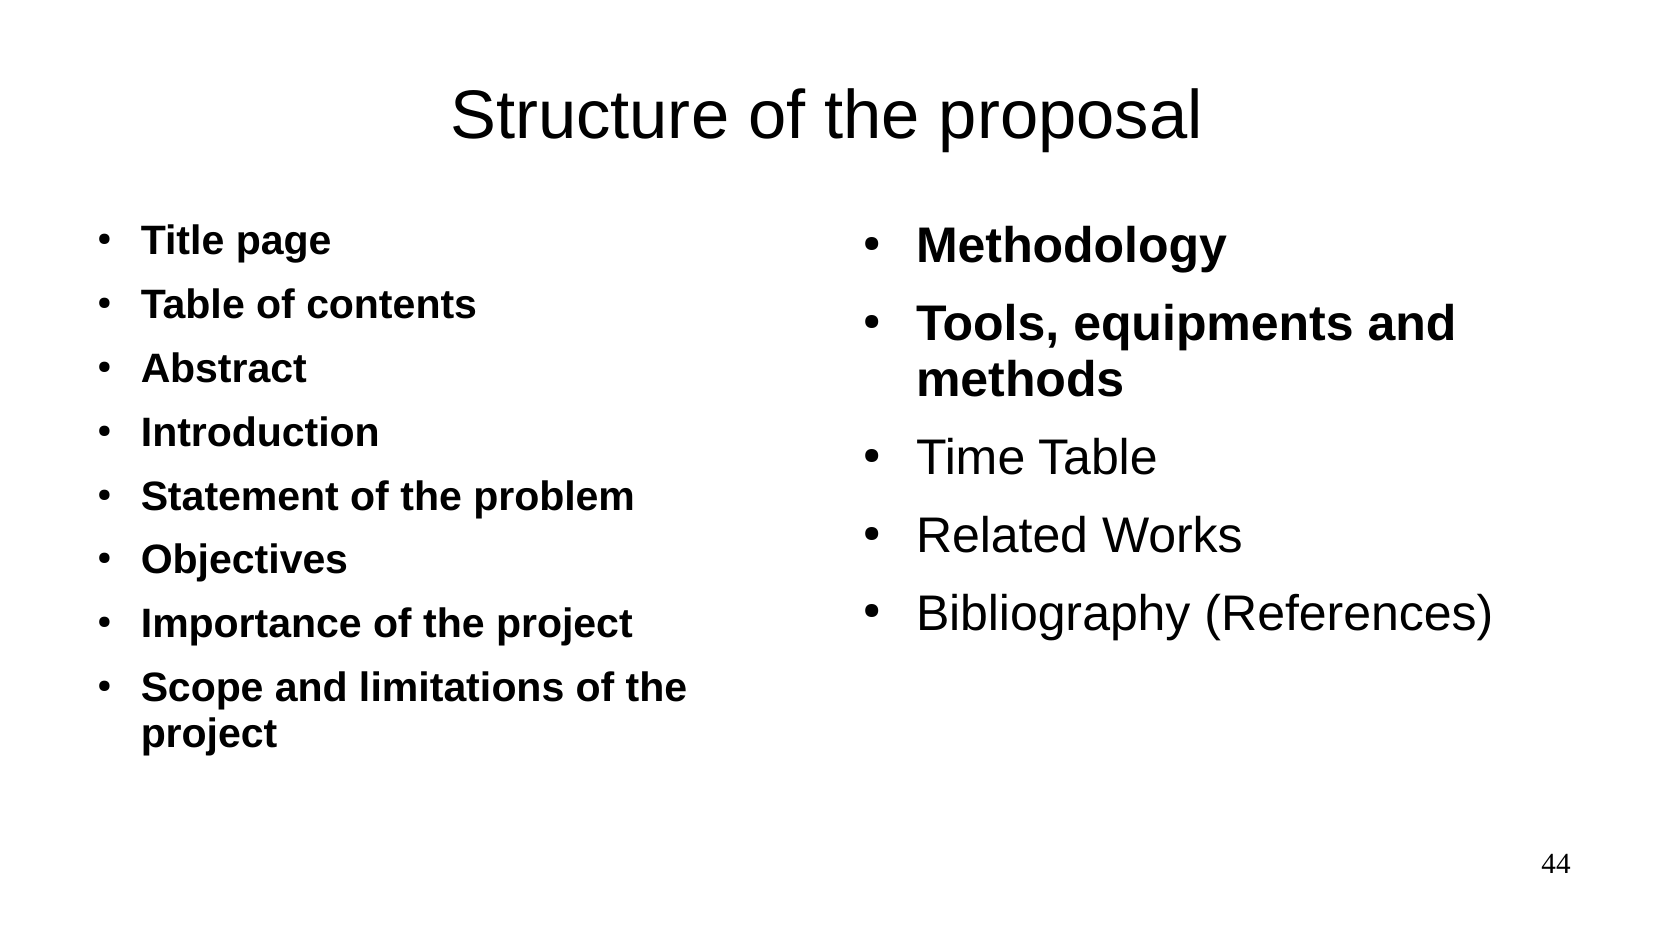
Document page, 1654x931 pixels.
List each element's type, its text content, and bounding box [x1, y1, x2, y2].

list Title page Table of contents Abstract Introduction Statement of the problem Objectives Importance of the project Scope and limitations of the project [82, 217, 809, 758]
title Structure of the proposal [82, 37, 1571, 193]
list Methodology Tools, equipments and methods Time Table Related Works Bibliography (References) [845, 217, 1572, 758]
